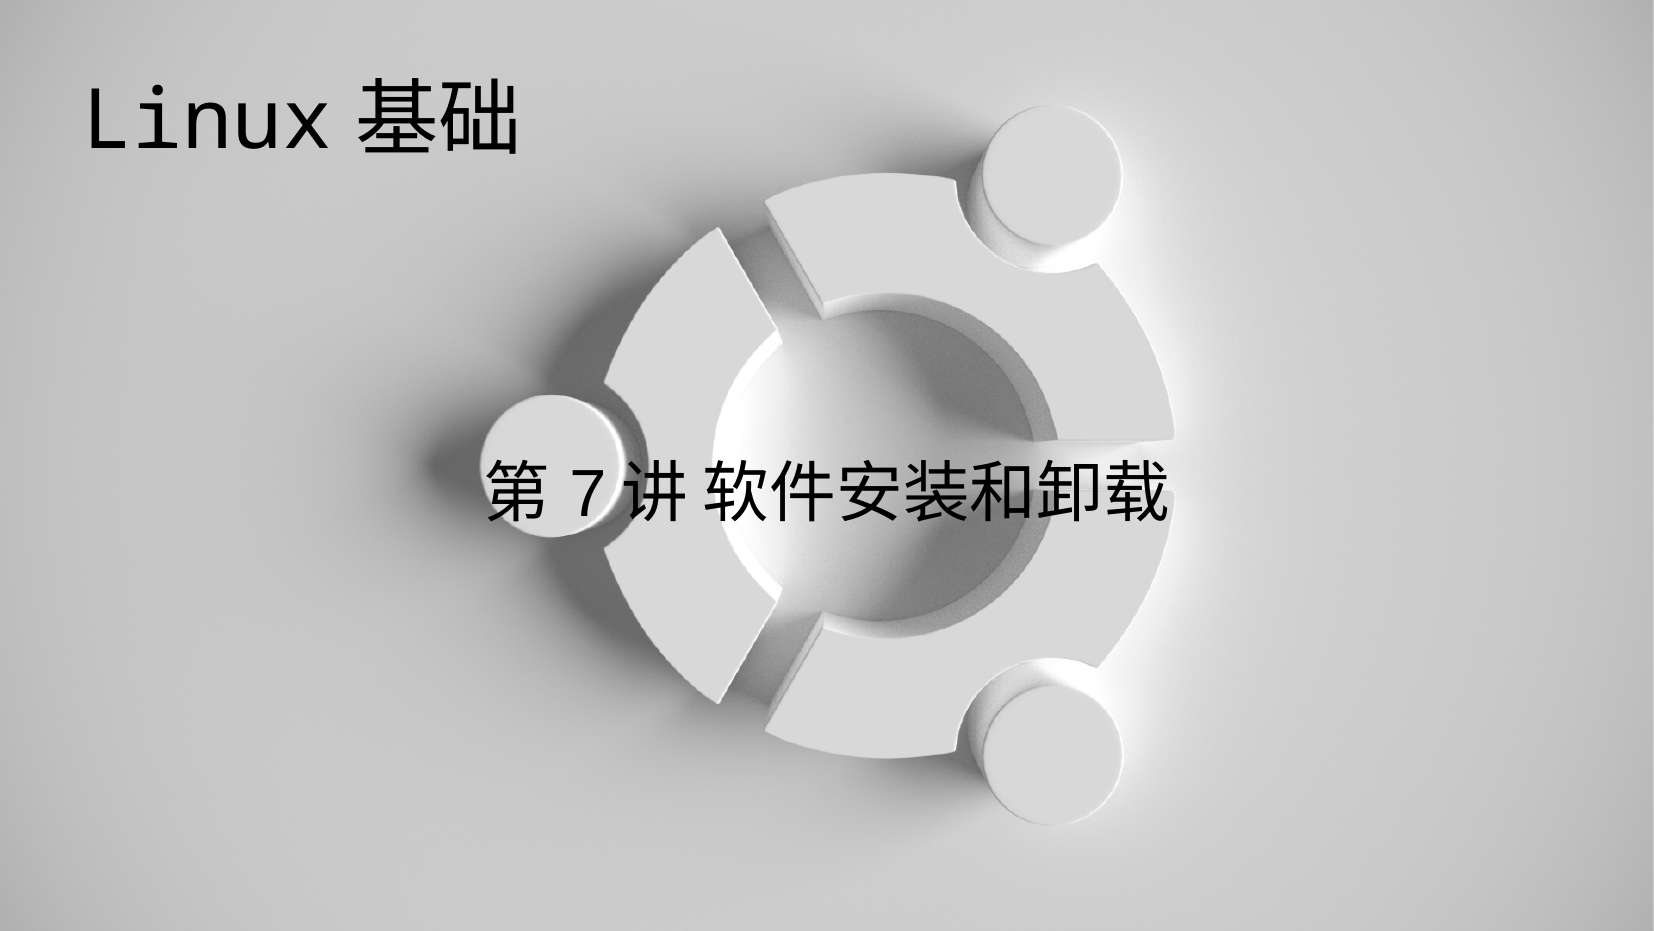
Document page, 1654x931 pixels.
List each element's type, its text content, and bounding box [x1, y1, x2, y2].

subtitle 第7讲 软件安装和卸载 [82, 217, 1571, 758]
title Linux基础 [82, 37, 1571, 189]
picture [0, 0, 1654, 931]
